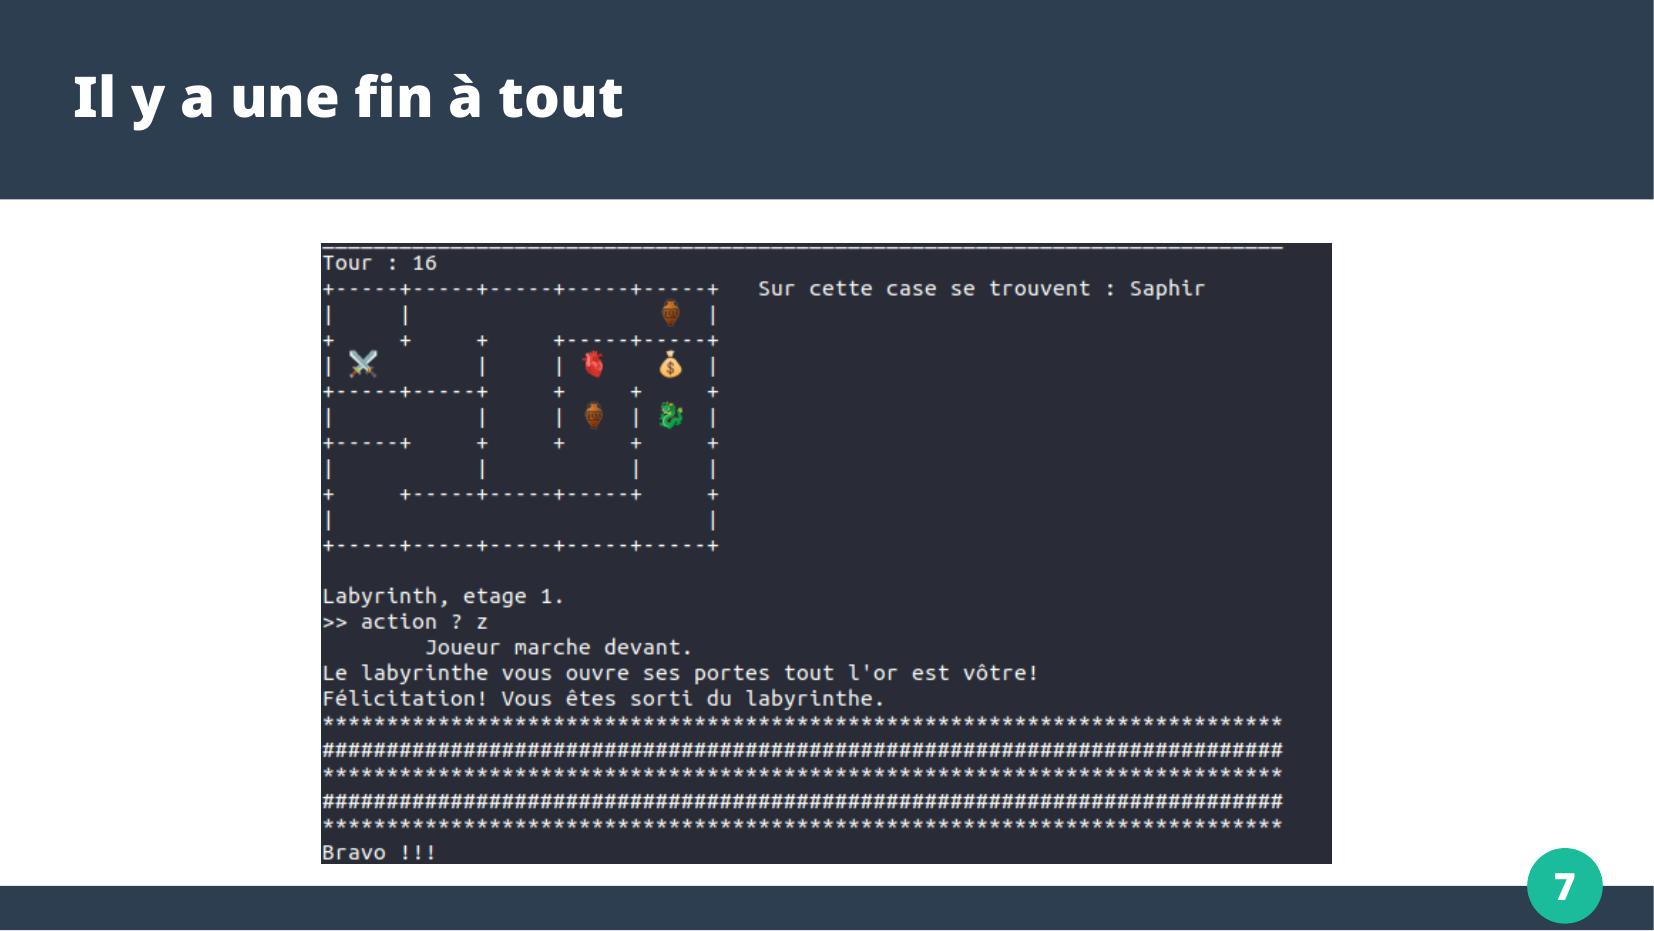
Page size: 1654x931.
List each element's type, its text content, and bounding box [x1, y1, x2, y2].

title Il y a une fin à tout [59, 37, 1595, 155]
picture [321, 243, 1332, 864]
